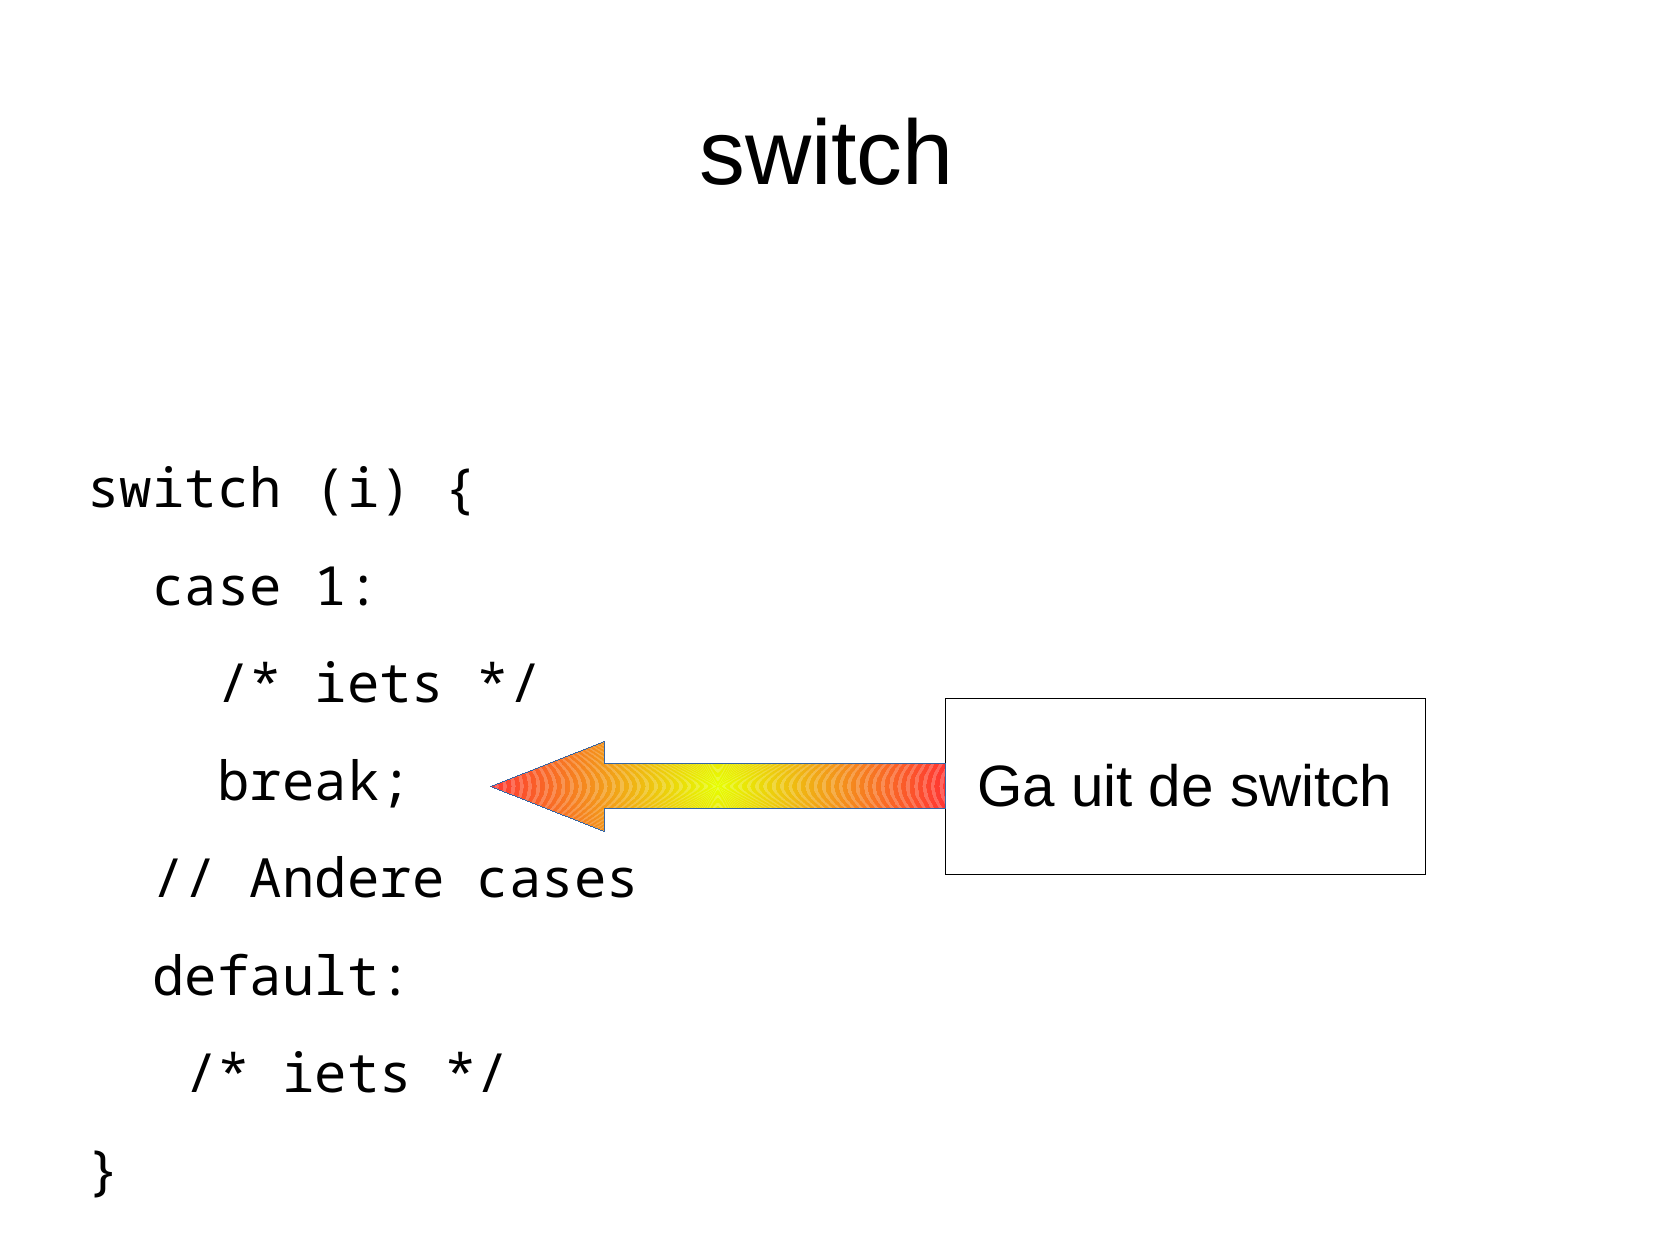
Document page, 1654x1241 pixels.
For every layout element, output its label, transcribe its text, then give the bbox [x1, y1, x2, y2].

text_box [490, 741, 946, 832]
list switch (i) { case 1: /* iets */ break; // Andere cases default: /* iets */ } [30, 450, 1636, 1216]
text_box Ga uit de switch [945, 698, 1426, 875]
title switch [82, 49, 1571, 257]
